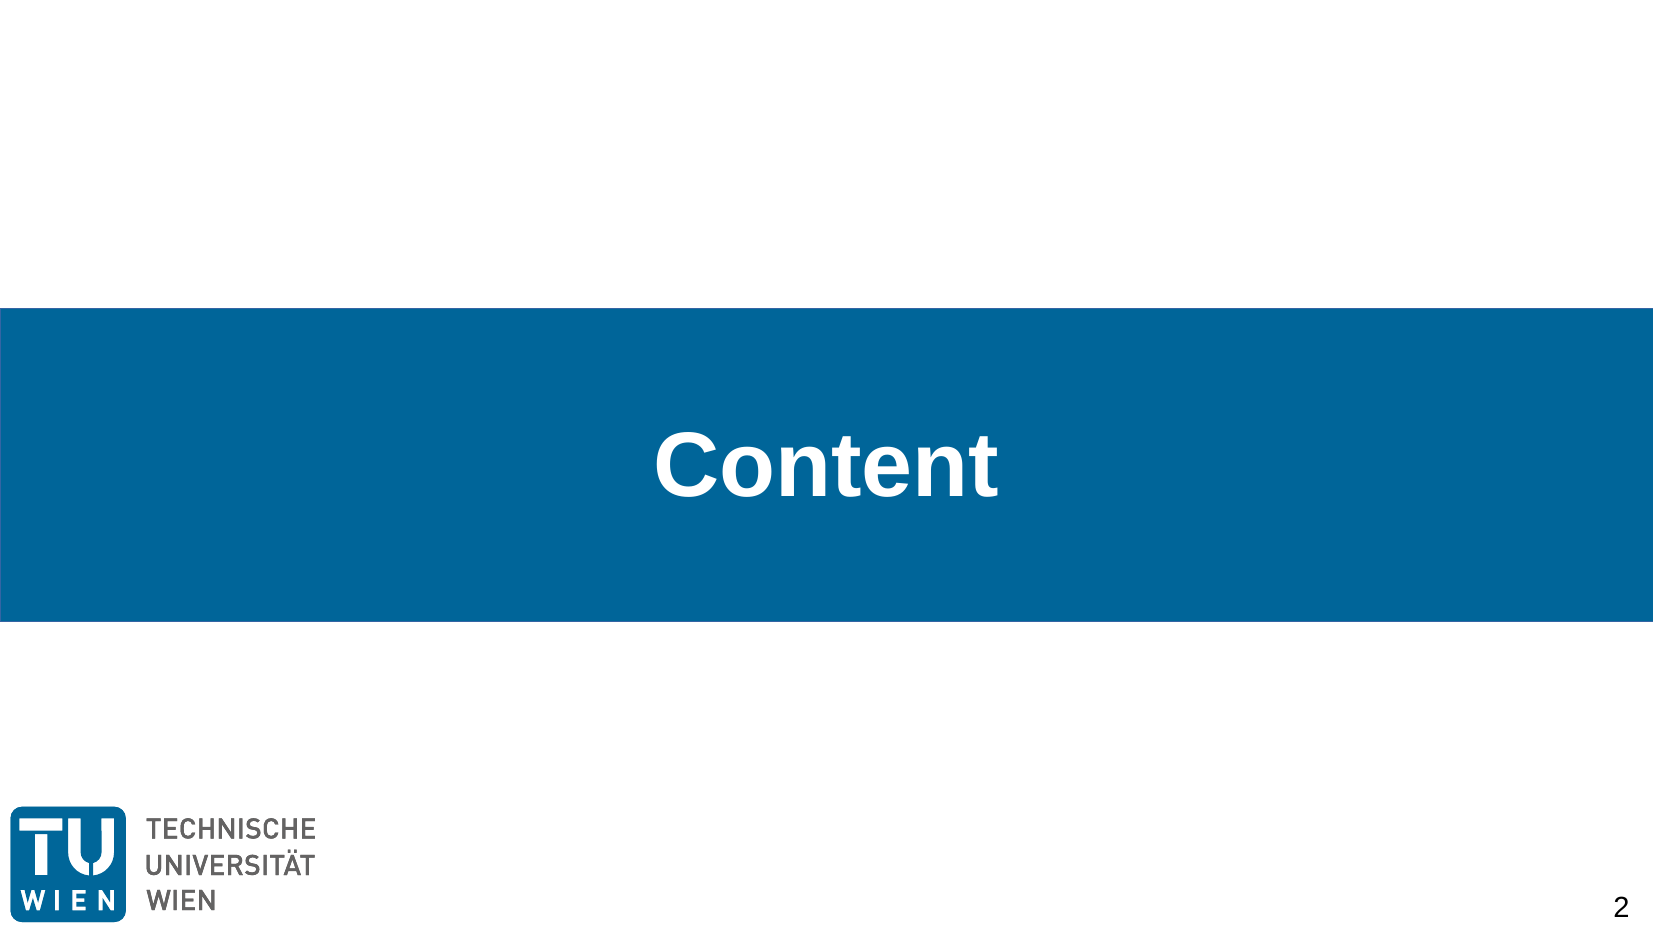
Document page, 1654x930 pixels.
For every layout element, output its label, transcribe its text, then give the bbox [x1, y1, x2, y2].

title Content [0, 308, 1653, 622]
